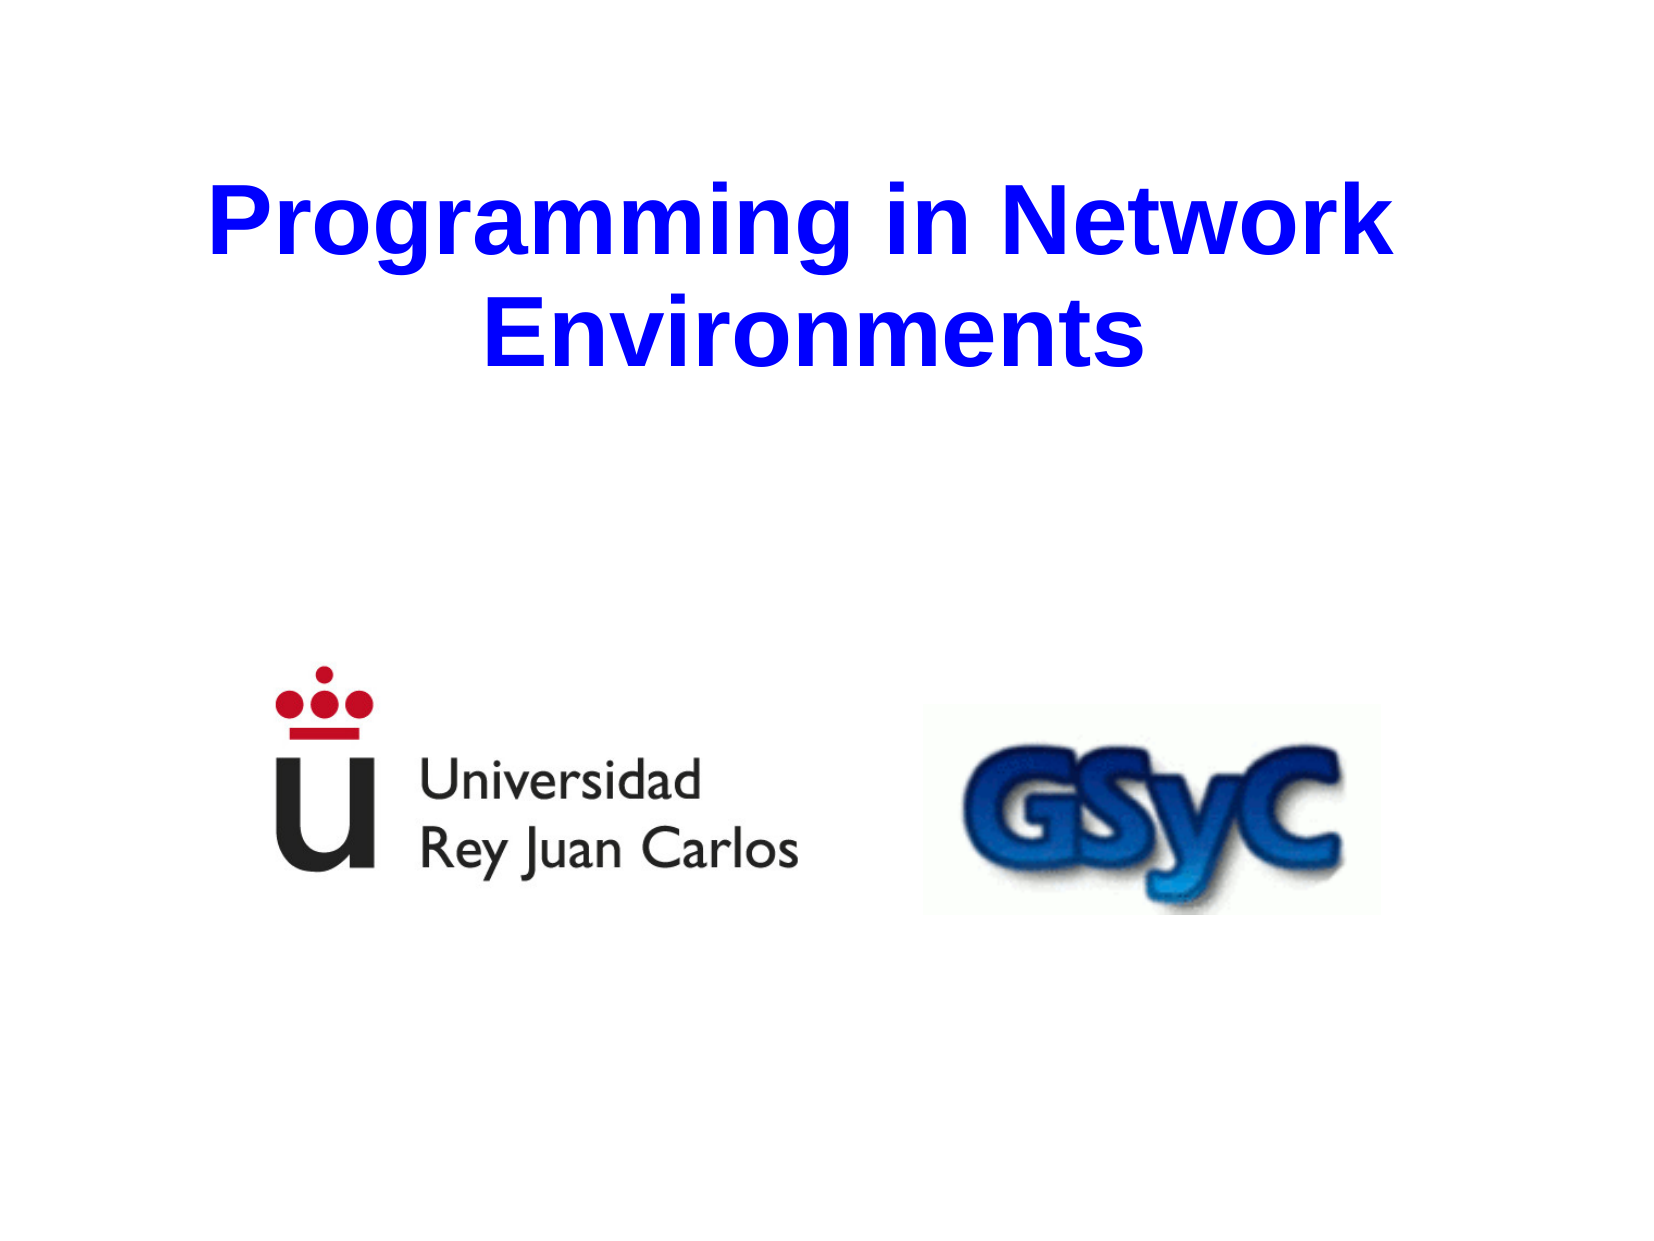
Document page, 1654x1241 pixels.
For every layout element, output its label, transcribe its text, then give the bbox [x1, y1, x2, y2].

picture [923, 704, 1381, 916]
title Programming in Network Environments [129, 150, 1501, 402]
picture [241, 644, 826, 901]
